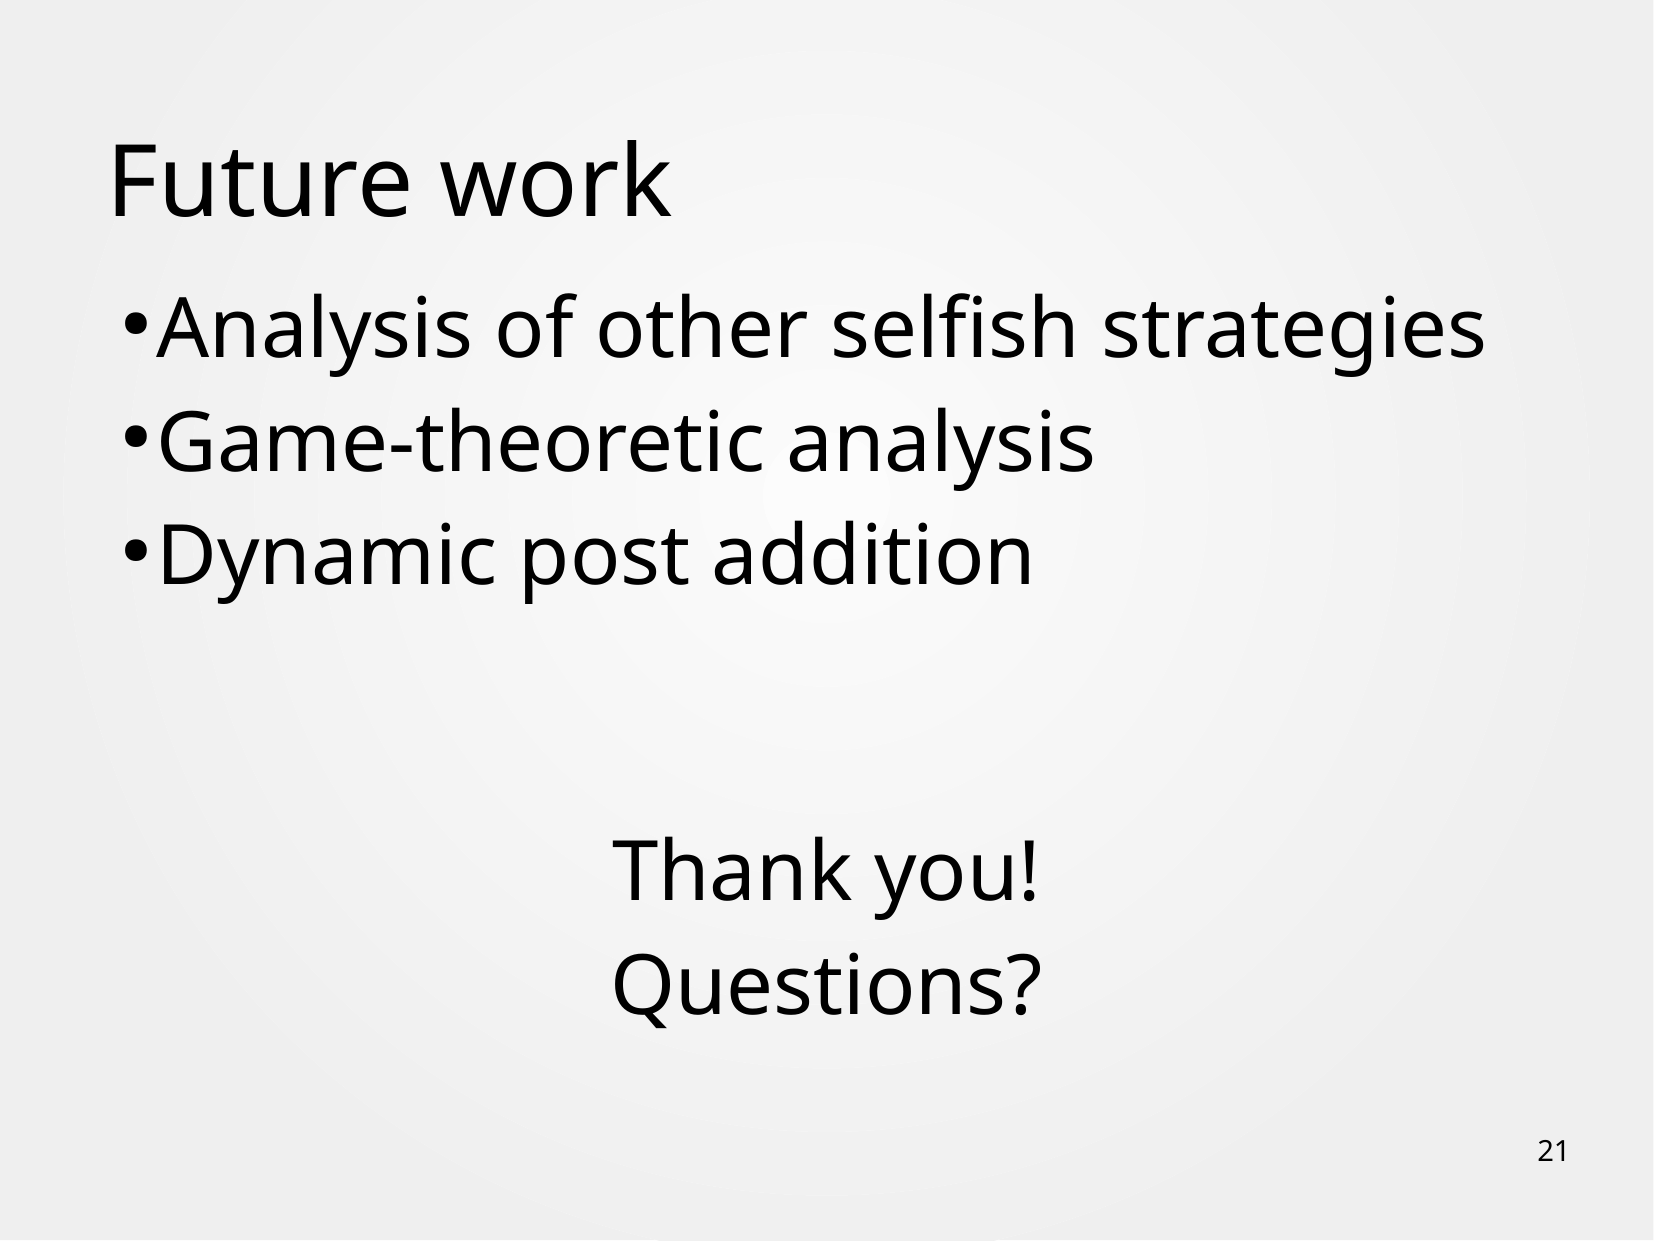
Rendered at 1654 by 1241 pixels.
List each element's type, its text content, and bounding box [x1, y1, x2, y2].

title Future work [106, 124, 1586, 246]
text_box Analysis of other selfish strategies Game-theoretic analysis Dynamic post addition [106, 261, 1591, 676]
text_box Thank you! Questions? [509, 804, 1145, 1014]
